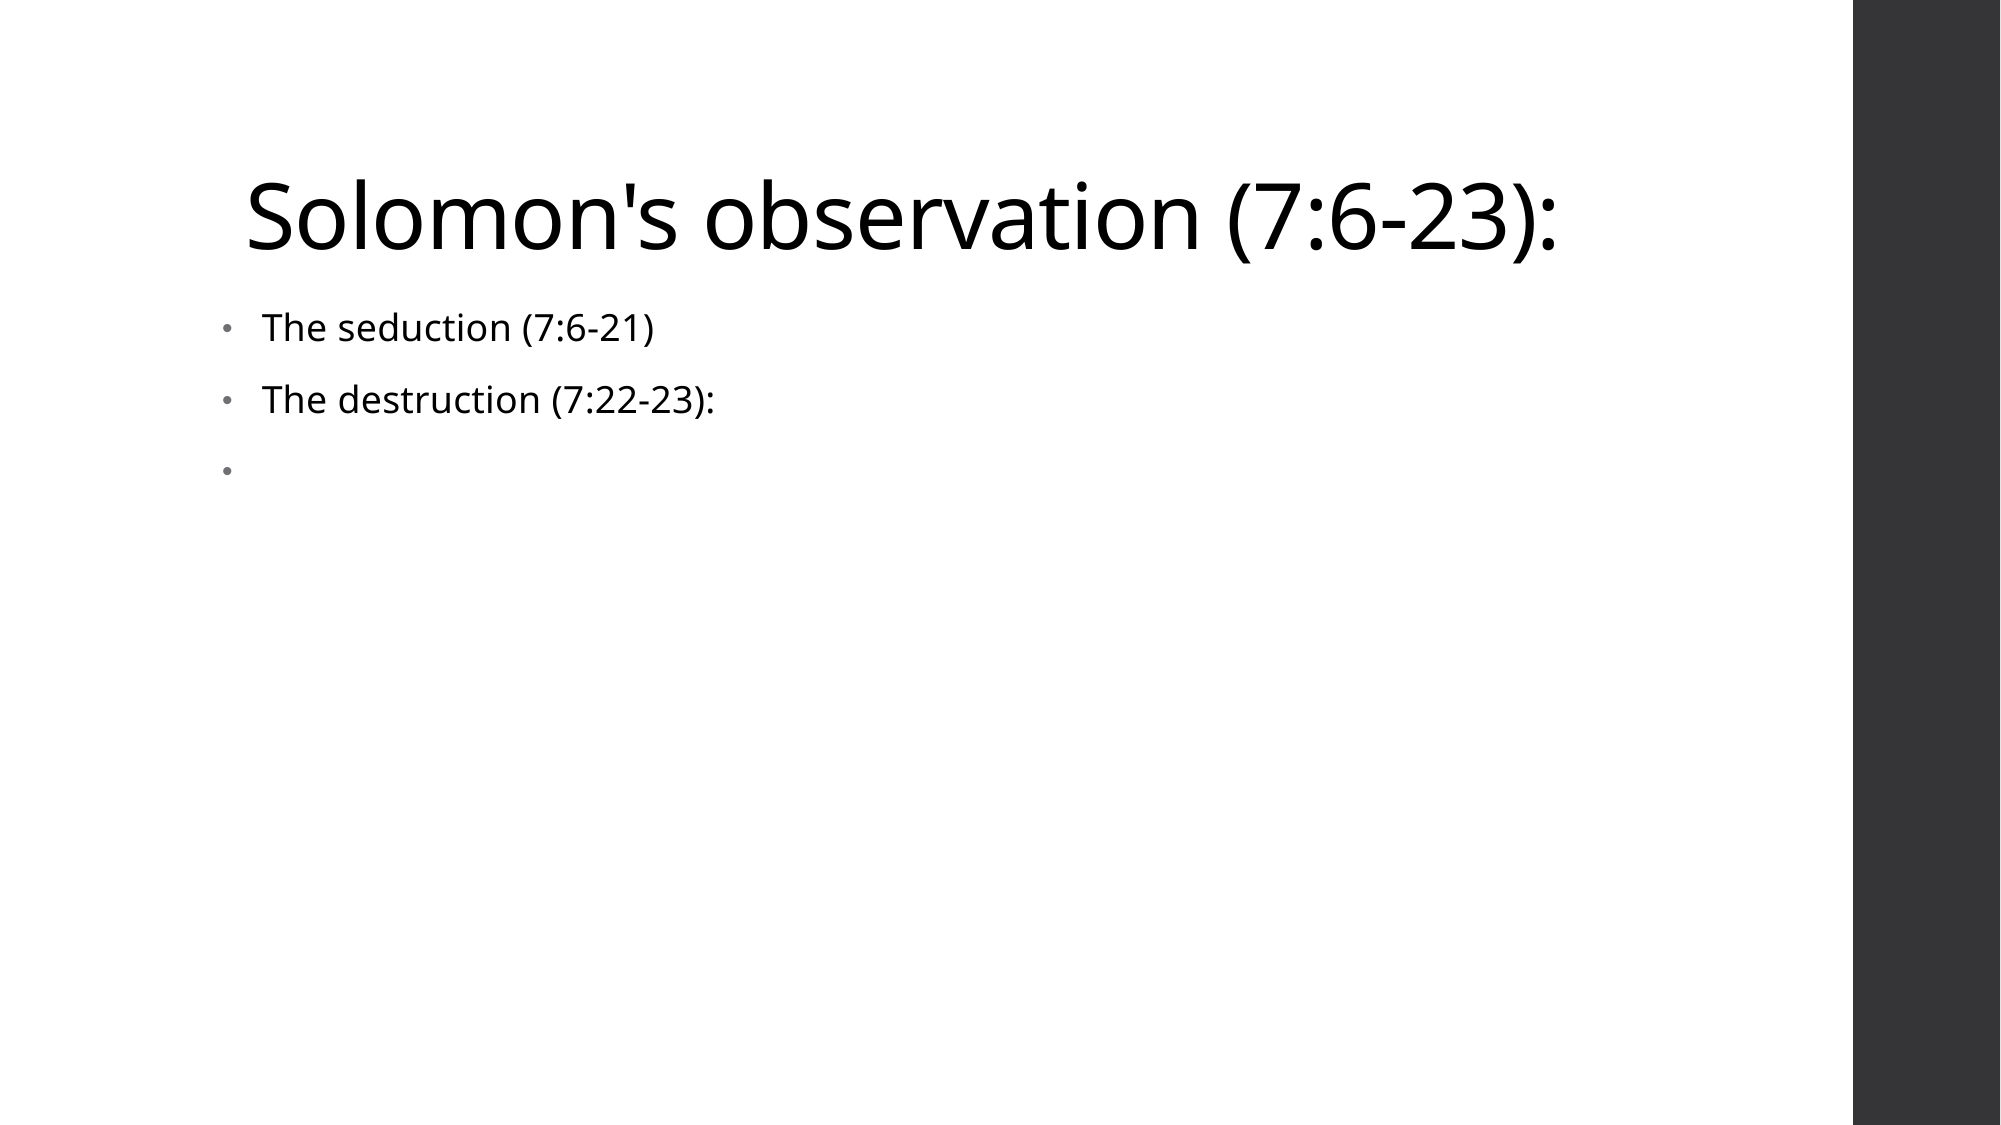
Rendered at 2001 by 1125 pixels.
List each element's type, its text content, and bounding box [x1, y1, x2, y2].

list The seduction (7:6-21) The destruction (7:22-23): [206, 299, 1617, 1014]
title Solomon's observation (7:6-23): [206, 60, 1797, 278]
